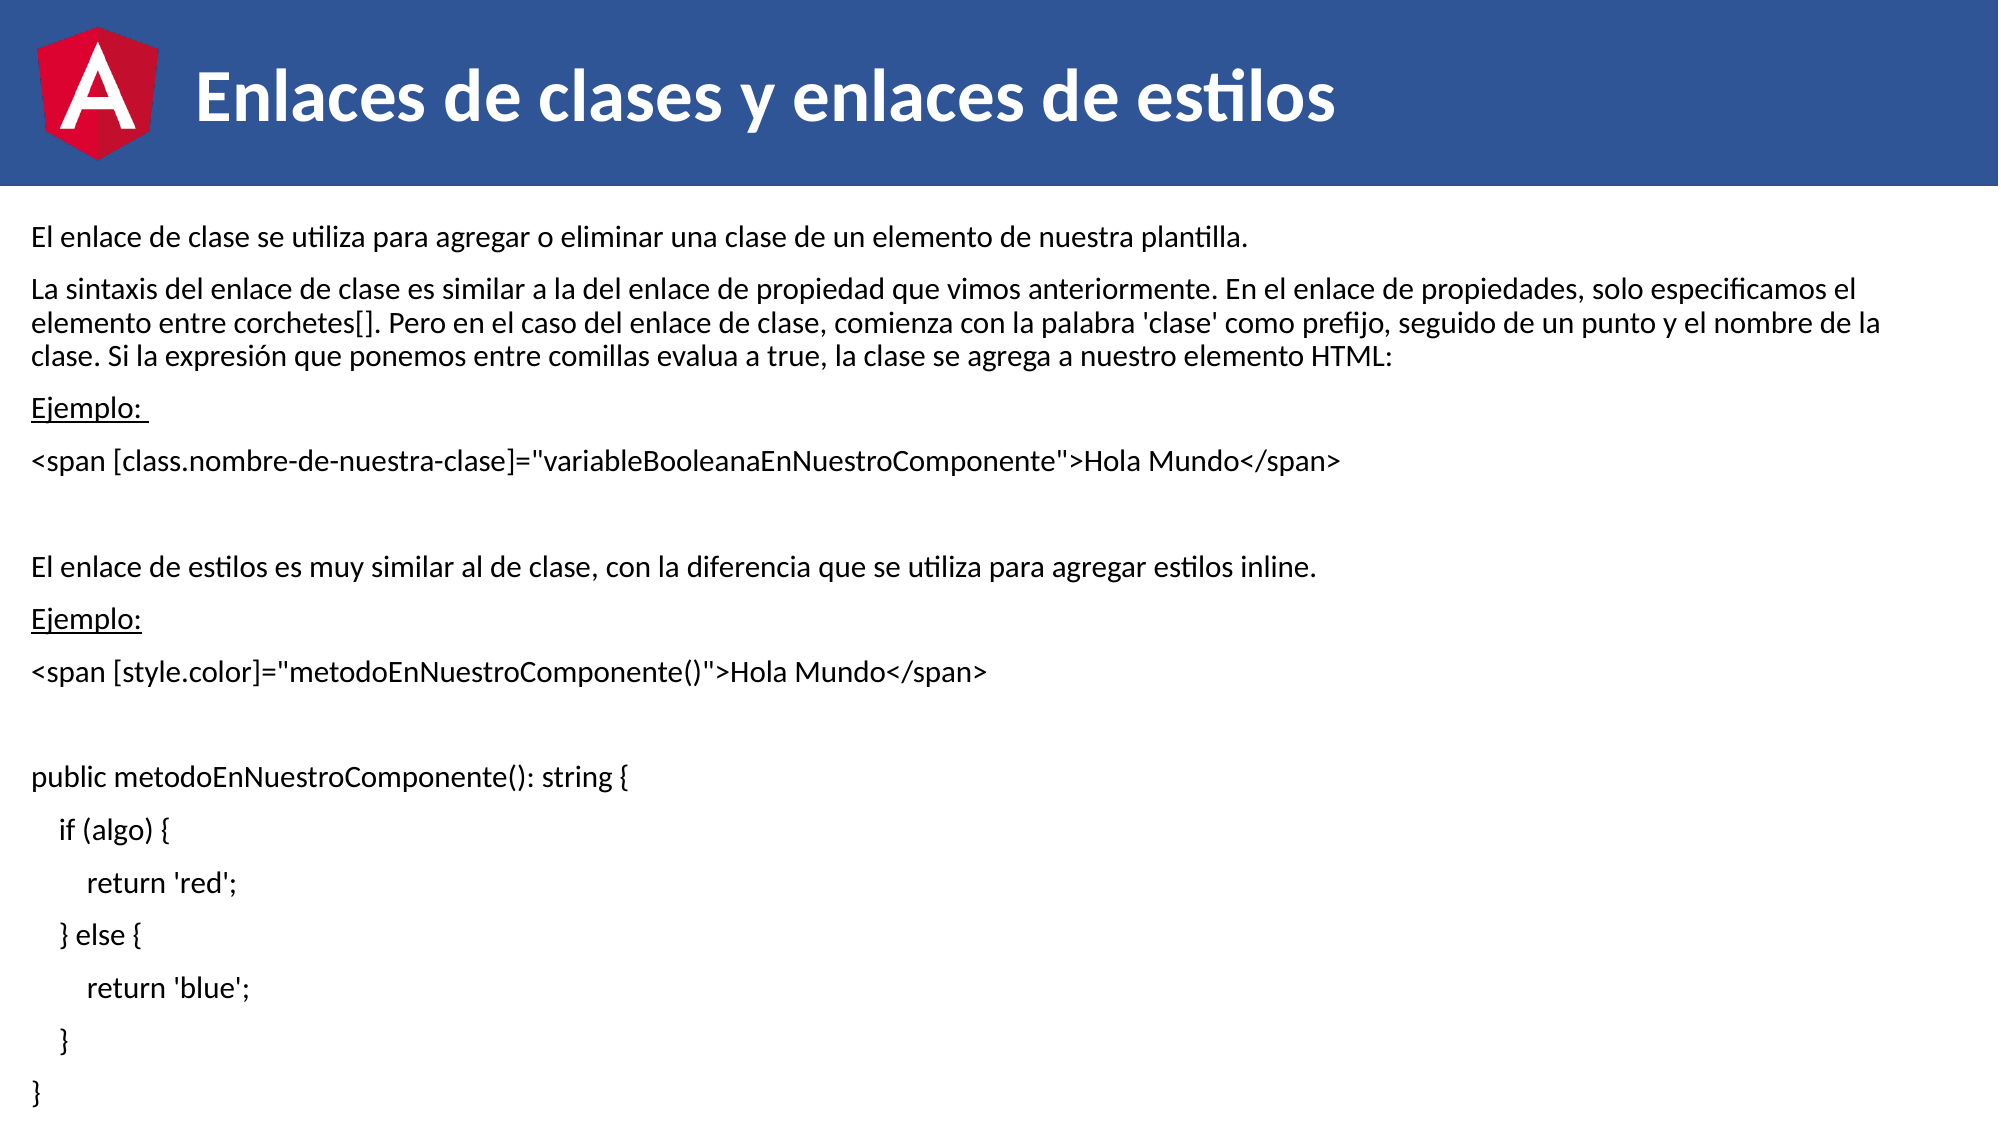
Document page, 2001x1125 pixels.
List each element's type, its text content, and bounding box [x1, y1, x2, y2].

picture [16, 6, 179, 173]
subtitle El enlace de clase se utiliza para agregar o eliminar una clase de un elemento de nuestra plantilla. La sintaxis del enlace de clase es similar a la del enlace de propiedad que vimos anteriormente. En el enlace de propiedades, solo especificamos el elemento entre corchetes[]. Pero en el caso del enlace de clase, comienza con la palabra 'clase' como prefijo, seguido de un punto y el nombre de la clase. Si la expresión que ponemos entre comillas evalua a true, la clase se agrega a nuestro elemento HTML: Ejemplo: <span [class.nombre-de-nuestra-clase]="variableBooleanaEnNuestroComponente">Hola Mundo</span> El enlace de estilos es muy similar al de clase, con la diferencia que se utiliza para agregar estilos inline. Ejemplo: <span [style.color]="metodoEnNuestroComponente()">Hola Mundo</span> public metodoEnNuestroComponente(): string { if (algo) { return 'red'; } else { return 'blue'; } } [15, 212, 1970, 1119]
text_box Enlaces de clases y enlaces de estilos [180, 38, 1971, 145]
text_box [0, 0, 1997, 185]
